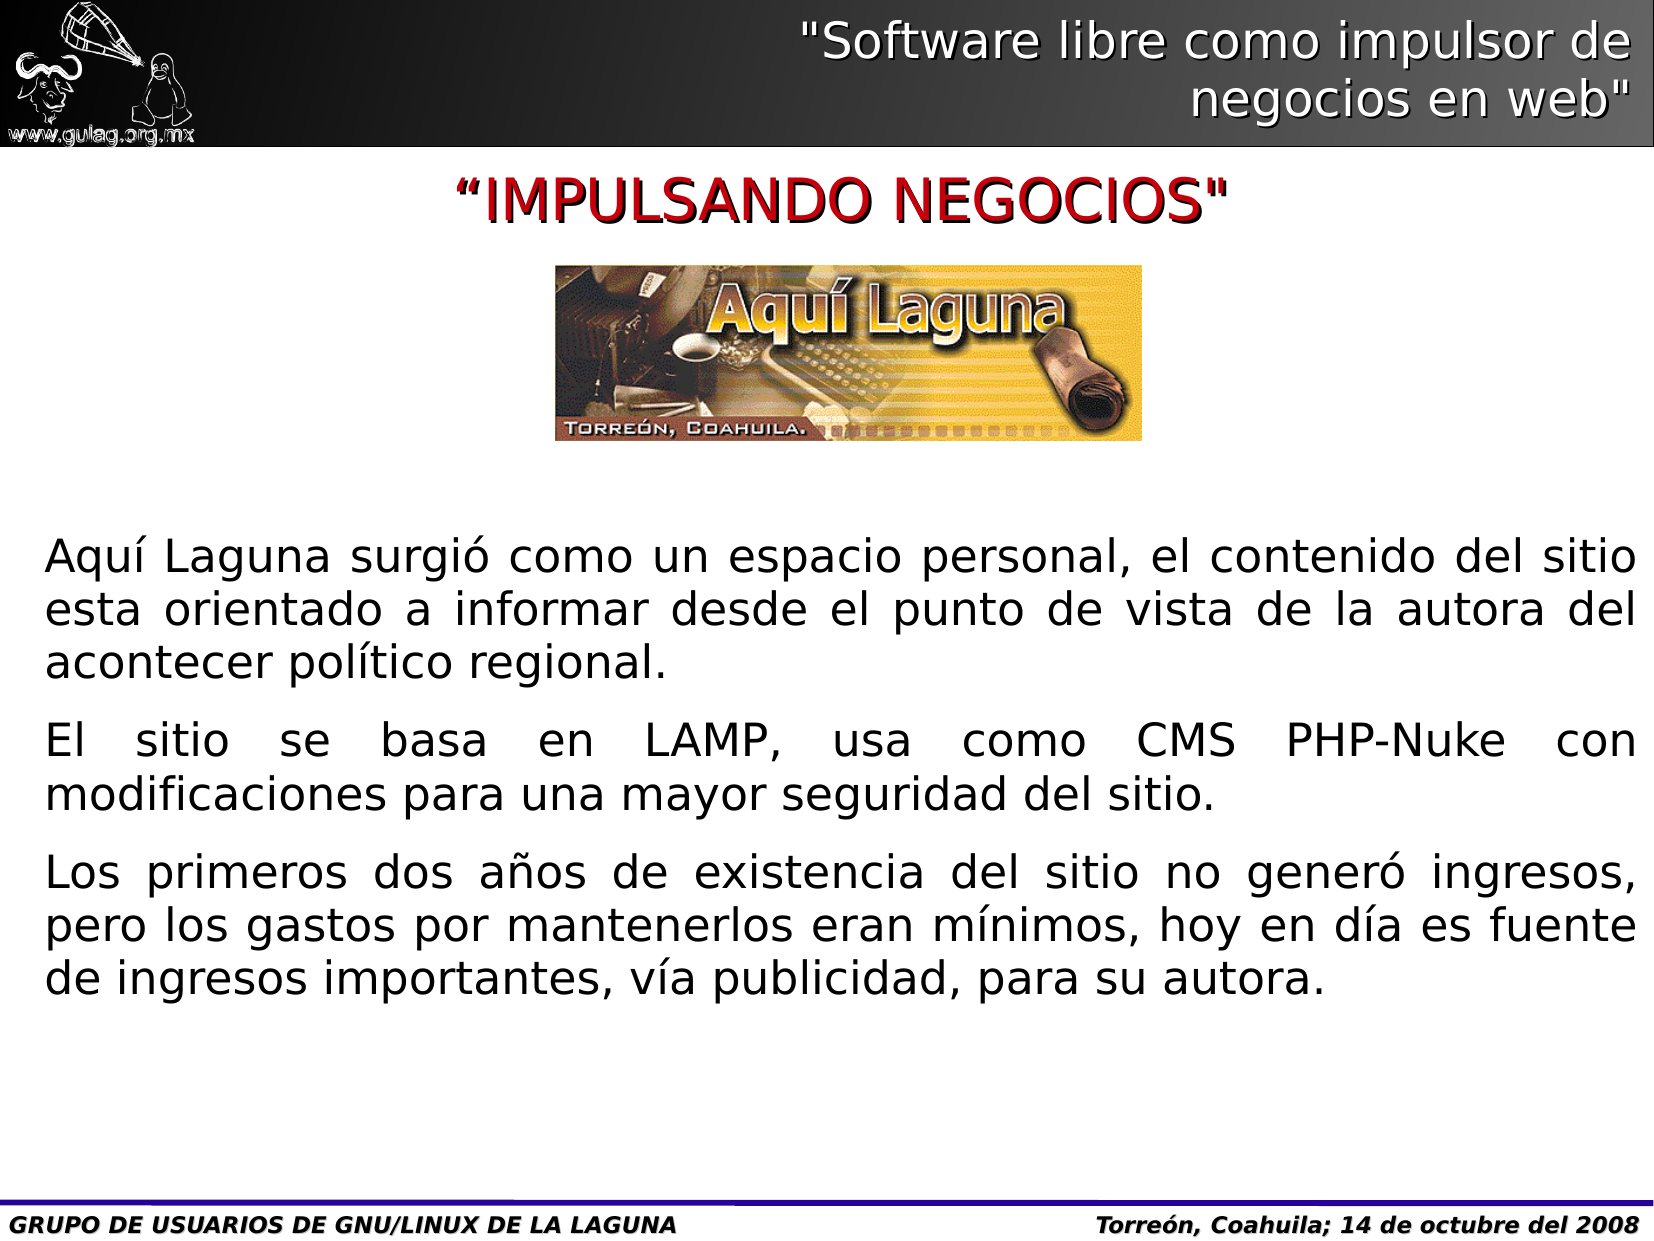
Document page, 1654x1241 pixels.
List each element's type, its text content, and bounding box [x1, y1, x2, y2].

picture [5, 0, 197, 148]
text_box GRUPO DE USUARIOS DE GNU/LINUX DE LA LAGUNA [0, 1204, 694, 1241]
text_box [197, 0, 1654, 147]
text_box Aquí Laguna surgió como un espacio personal, el contenido del sitio esta orientado a informar desde el punto de vista de la autora del acontecer político regional. El sitio se basa en LAMP, usa como CMS PHP-Nuke con modificaciones para una mayor seguridad del sitio. Los primeros dos años de existencia del sitio no generó ingresos, pero los gastos por mantenerlos eran mínimos, hoy en día es fuente de ingresos importantes, vía publicidad, para su autora. [29, 522, 1654, 1123]
text_box [0, 0, 5, 147]
picture [555, 265, 1142, 441]
text_box "Software libre como impulsor de negocios en web" [750, 4, 1648, 136]
text_box Torreón, Coahuila; 14 de octubre del 2008 [1080, 1204, 1654, 1241]
text_box “IMPULSANDO NEGOCIOS" [88, 159, 1595, 243]
